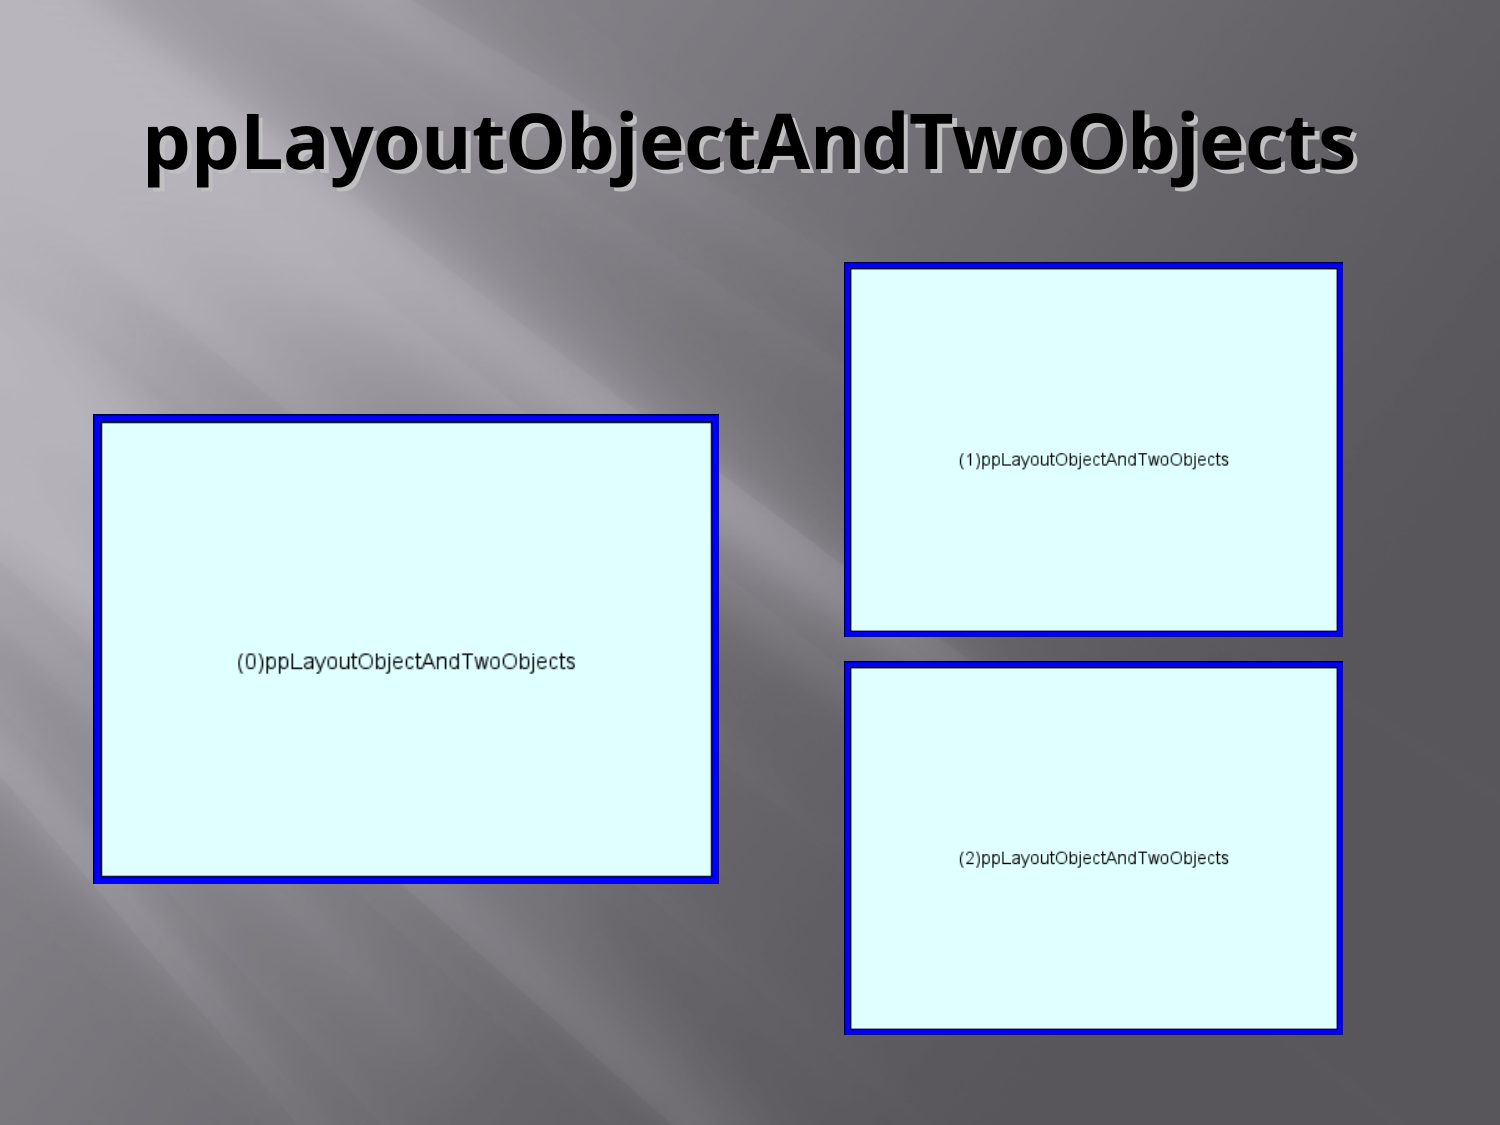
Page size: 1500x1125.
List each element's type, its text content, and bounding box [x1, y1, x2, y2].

picture [844, 661, 1343, 1035]
picture [844, 262, 1343, 637]
title ppLayoutObjectAndTwoObjects [75, 45, 1426, 233]
picture [93, 414, 719, 884]
